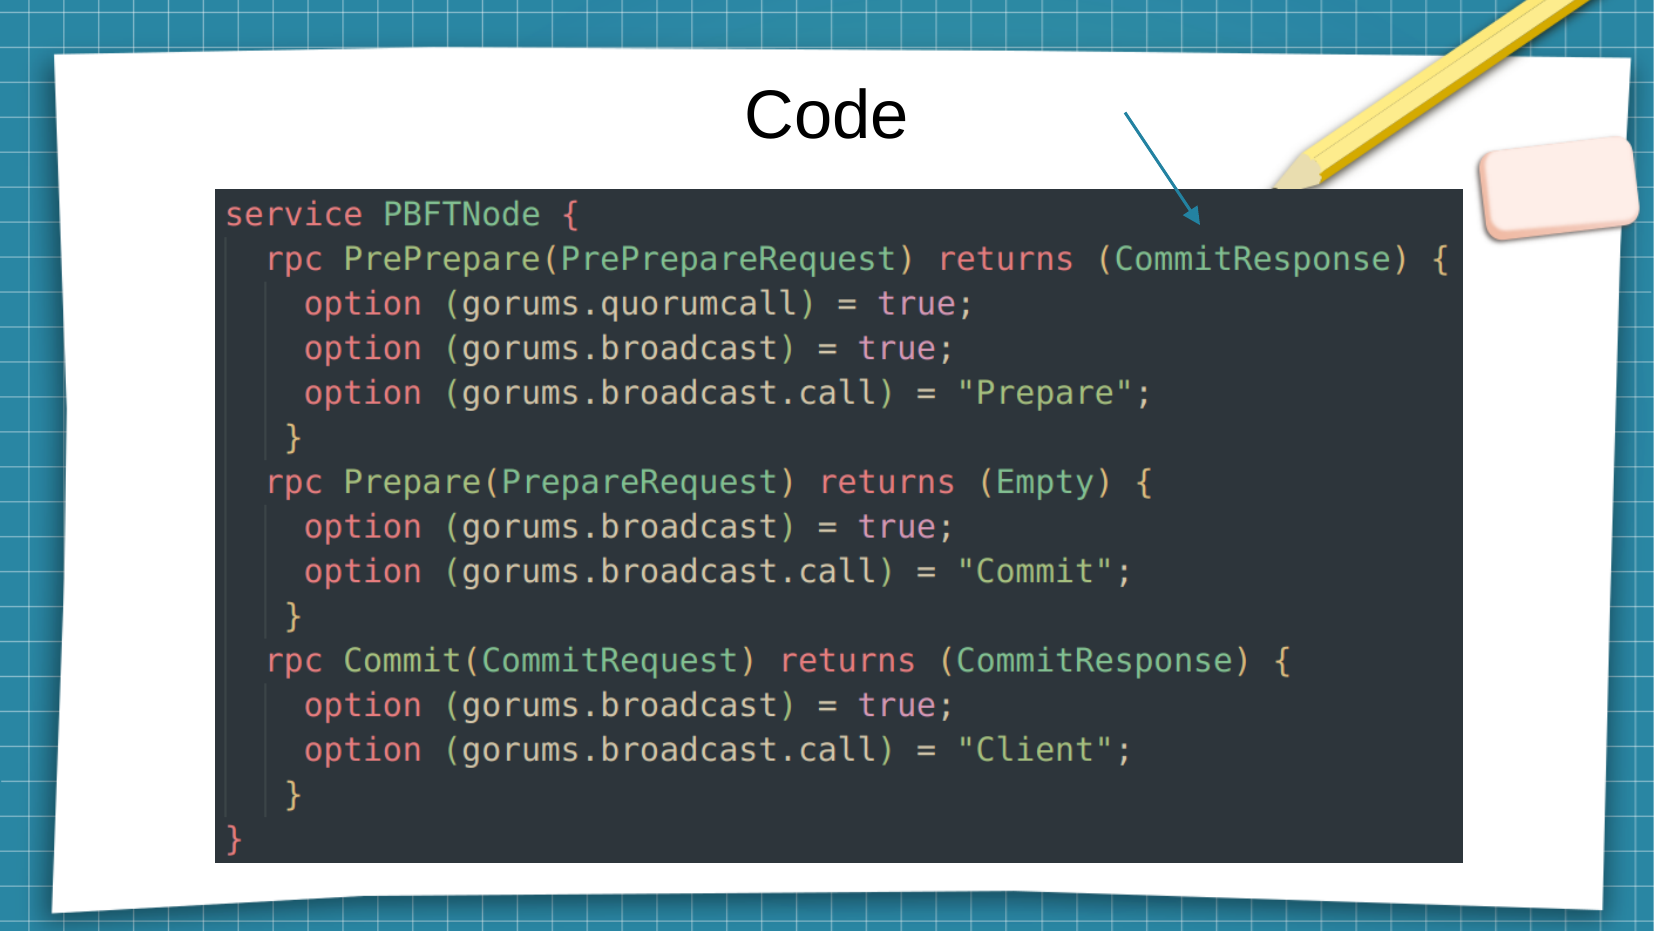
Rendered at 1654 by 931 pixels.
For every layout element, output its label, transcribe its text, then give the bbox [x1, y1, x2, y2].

picture [0, 0, 1654, 931]
title Code [82, 37, 1571, 193]
